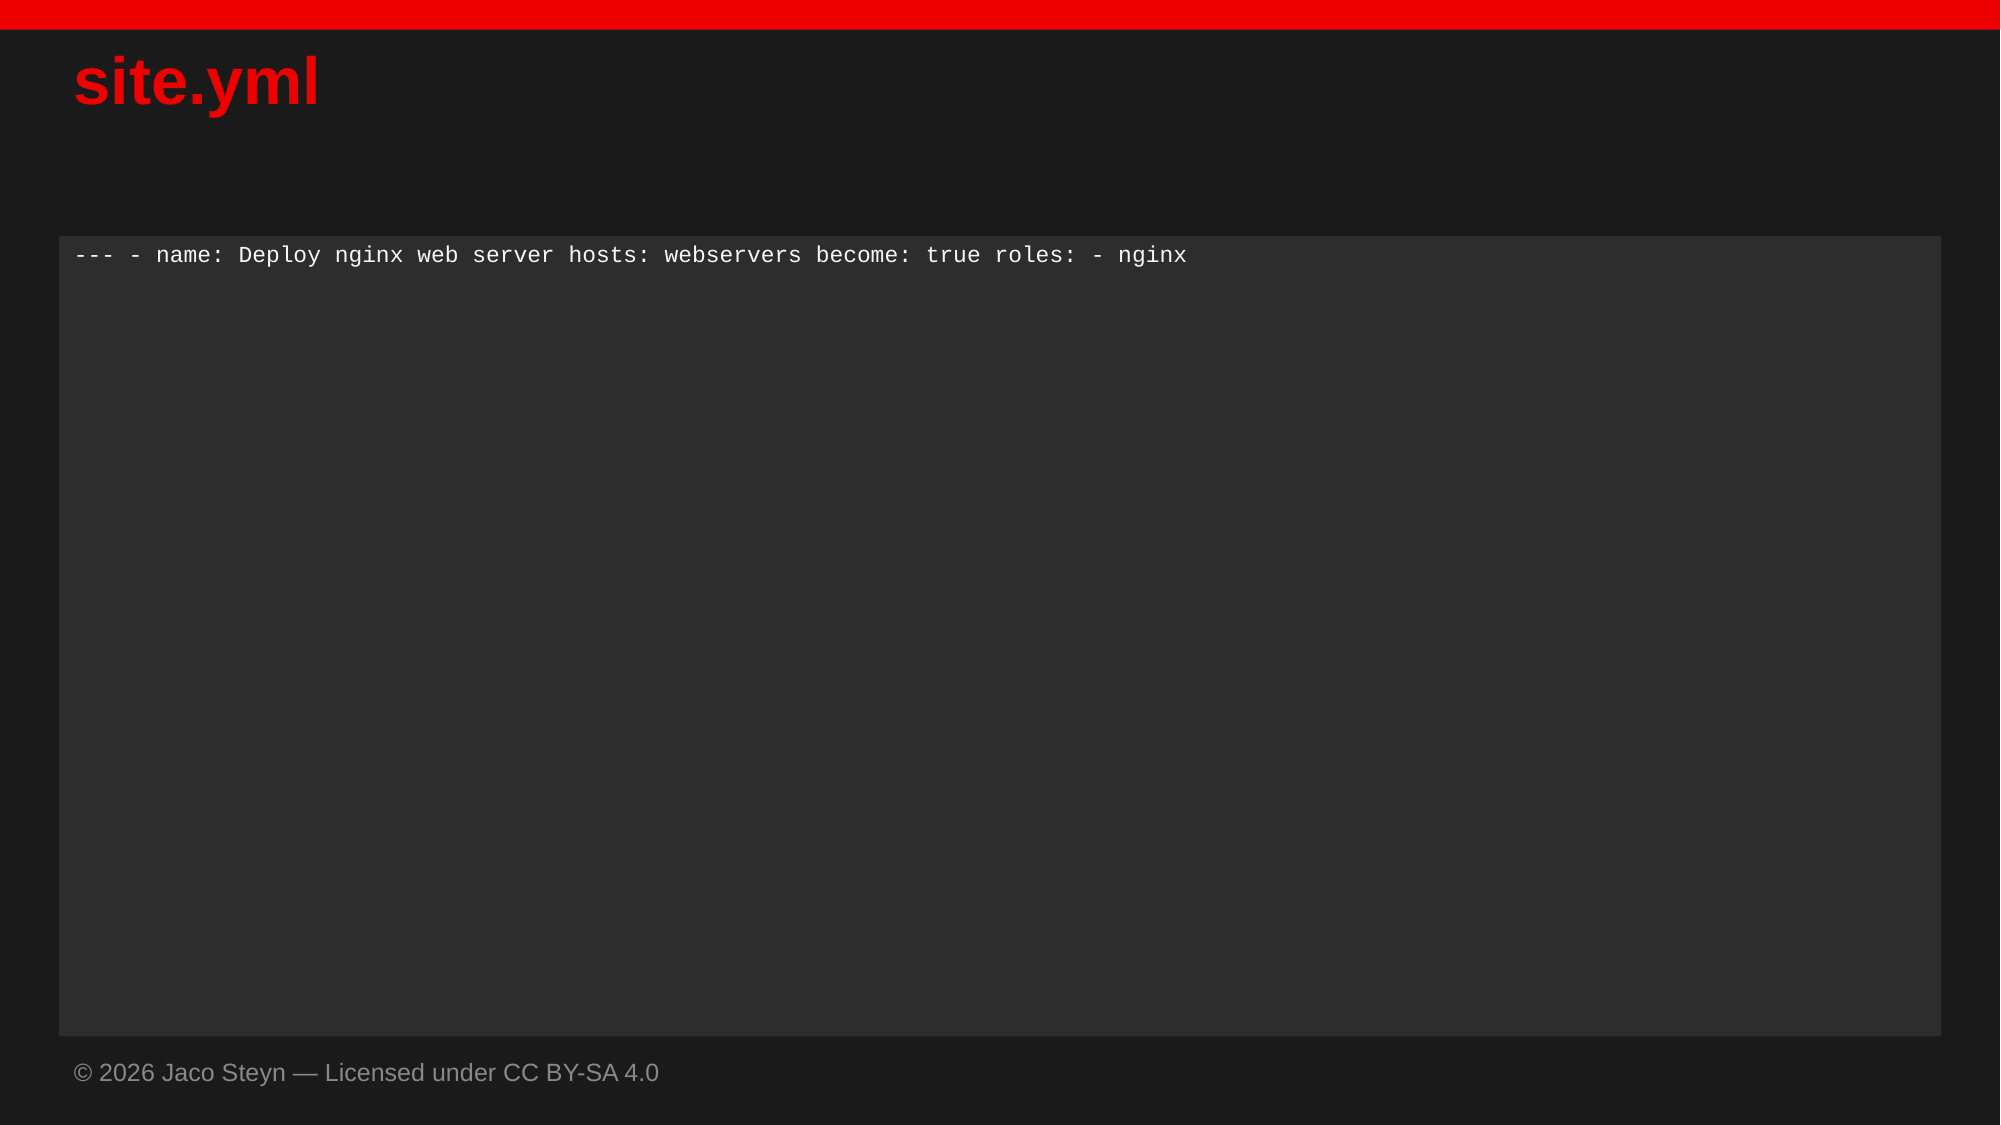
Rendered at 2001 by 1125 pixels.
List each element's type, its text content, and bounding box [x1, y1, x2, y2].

text_box [0, 0, 2001, 30]
text_box --- - name: Deploy nginx web server hosts: webservers become: true roles: - nginx [59, 236, 1942, 1037]
text_box © 2026 Jaco Steyn — Licensed under CC BY-SA 4.0 [59, 1051, 1942, 1093]
text_box site.yml [59, 36, 1942, 208]
